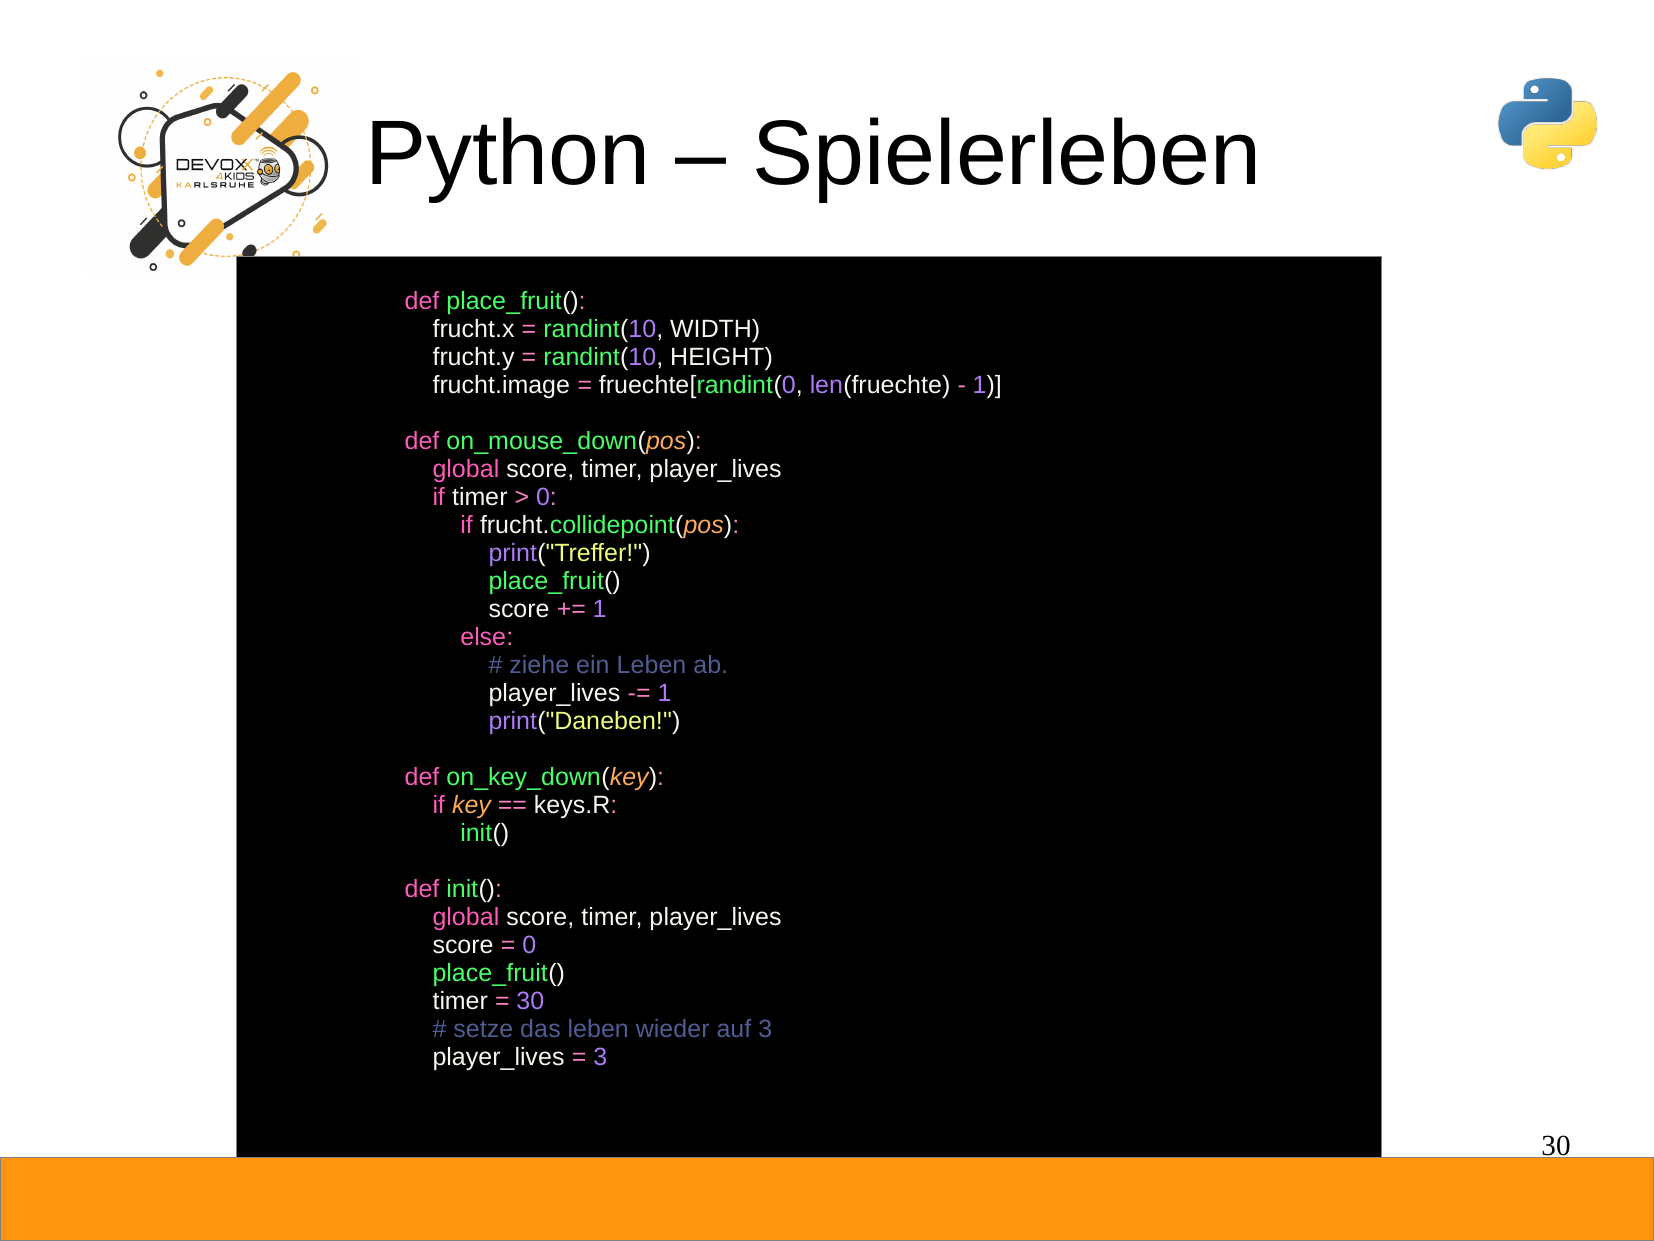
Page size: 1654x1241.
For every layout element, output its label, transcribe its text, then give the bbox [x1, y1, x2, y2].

picture [1476, 58, 1619, 189]
text_box [1252, 256, 1654, 1241]
text_box [0, 256, 389, 1241]
picture [82, 58, 364, 278]
title Python – Spielerleben [82, 49, 1571, 257]
text_box def place_fruit(): frucht.x = randint(10, WIDTH) frucht.y = randint(10, HEIGHT) frucht.image = fruechte[randint(0, len(fruechte) - 1)] def on_mouse_down(pos): global score, timer, player_lives if timer > 0: if frucht.collidepoint(pos): print("Treffer!") place_fruit() score += 1 else: # ziehe ein Leben ab. player_lives -= 1 print("Daneben!") def on_key_down(key): if key == keys.R: init() def init(): global score, timer, player_lives score = 0 place_fruit() timer = 30 # setze das leben wieder auf 3 player_lives = 3 [389, 256, 1252, 1241]
